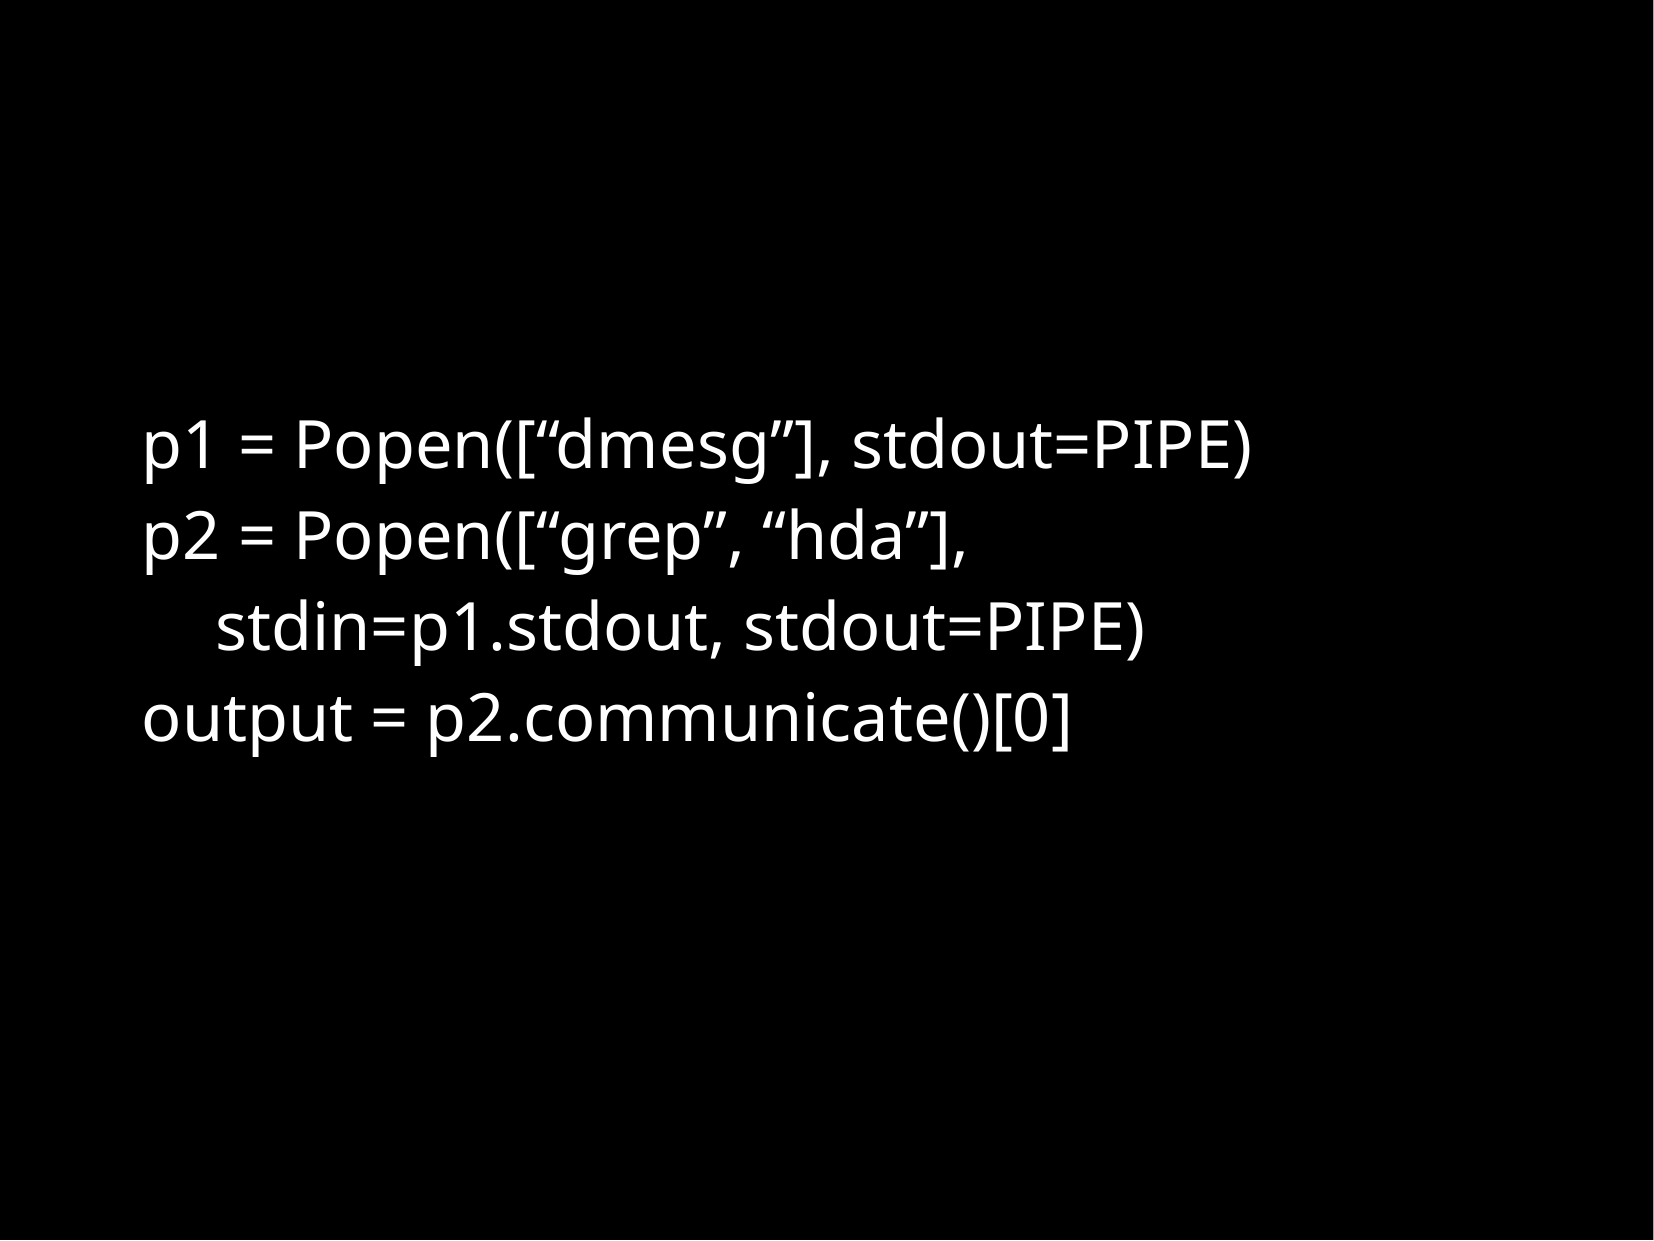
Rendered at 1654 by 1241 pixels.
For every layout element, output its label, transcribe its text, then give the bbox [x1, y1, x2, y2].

subtitle p1 = Popen([“dmesg”], stdout=PIPE) p2 = Popen([“grep”, “hda”], stdin=p1.stdout, stdout=PIPE) output = p2.communicate()[0] [82, 56, 1571, 1102]
